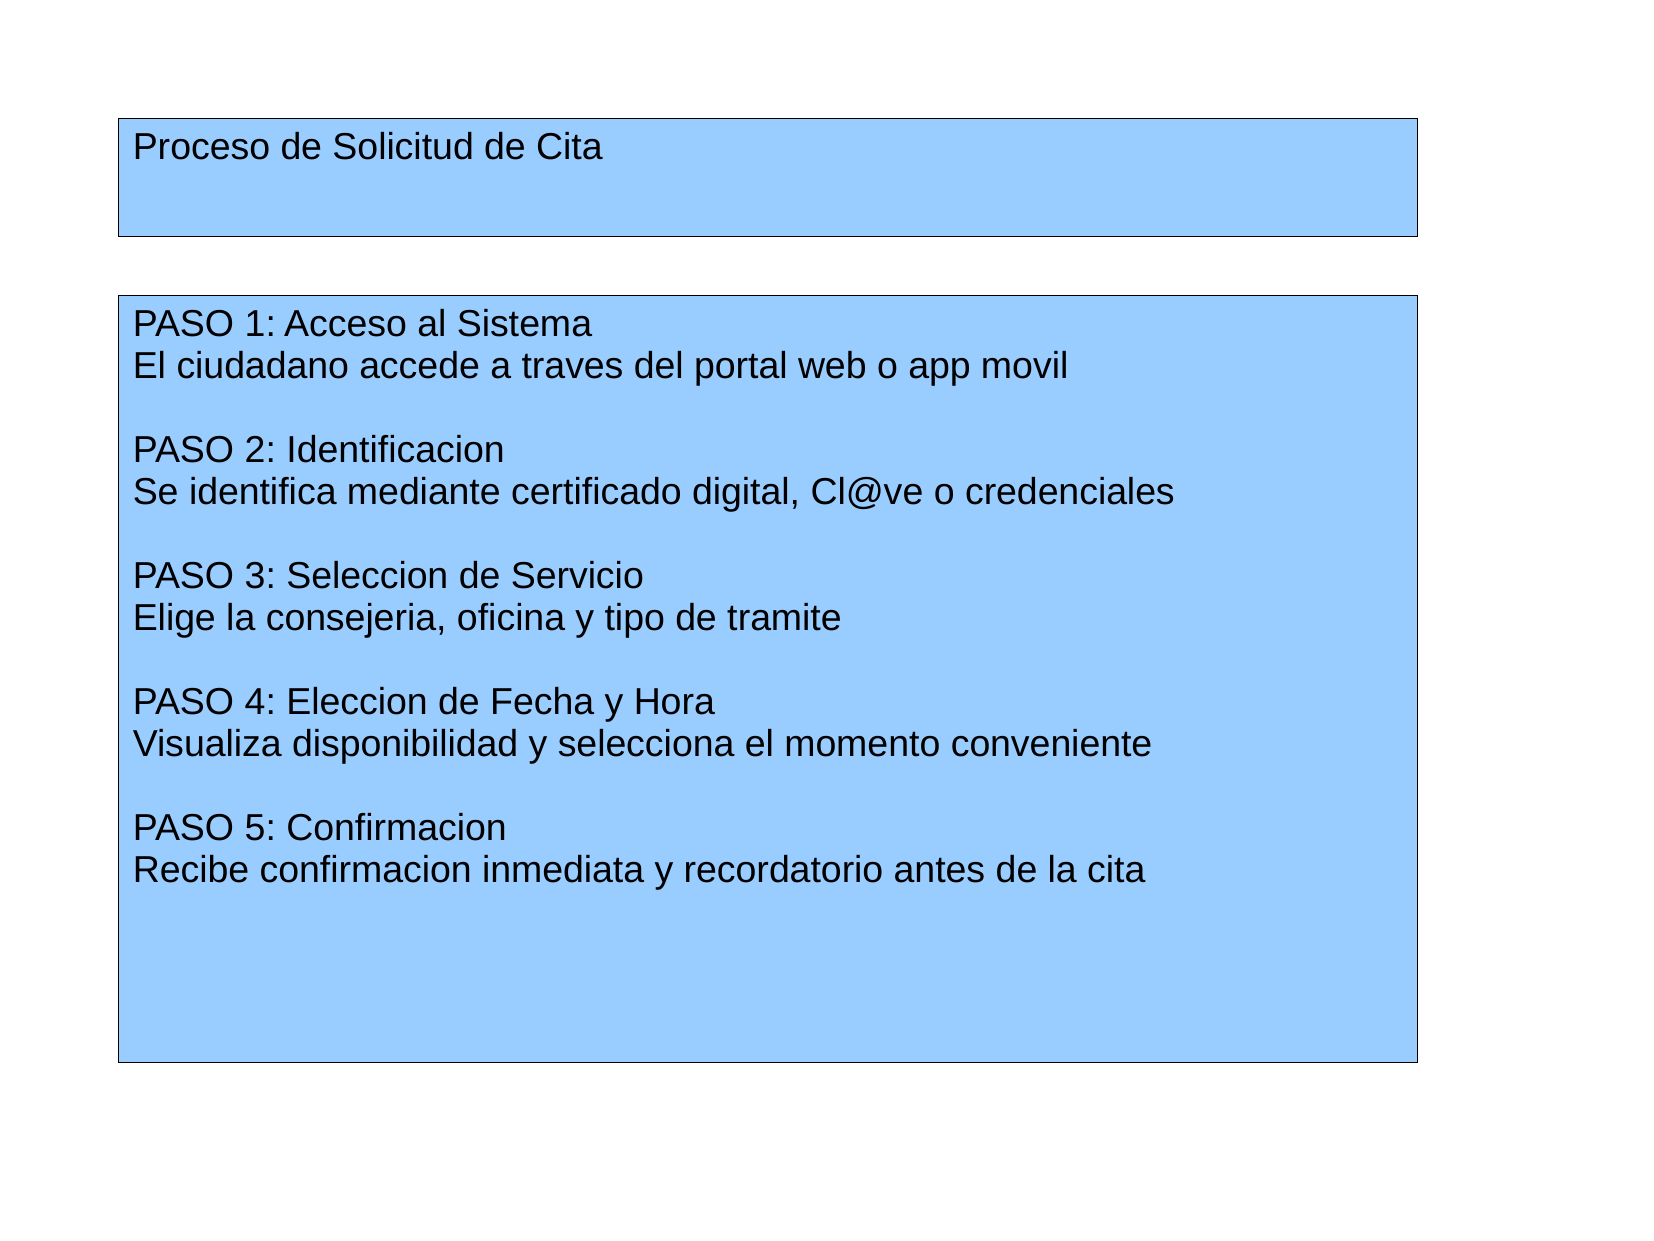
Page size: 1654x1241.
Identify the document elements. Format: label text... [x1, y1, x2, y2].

text_box Proceso de Solicitud de Cita [118, 118, 1418, 237]
text_box PASO 1: Acceso al Sistema El ciudadano accede a traves del portal web o app movil PASO 2: Identificacion Se identifica mediante certificado digital, Cl@ve o credenciales PASO 3: Seleccion de Servicio Elige la consejeria, oficina y tipo de tramite PASO 4: Eleccion de Fecha y Hora Visualiza disponibilidad y selecciona el momento conveniente PASO 5: Confirmacion Recibe confirmacion inmediata y recordatorio antes de la cita [118, 295, 1418, 1063]
